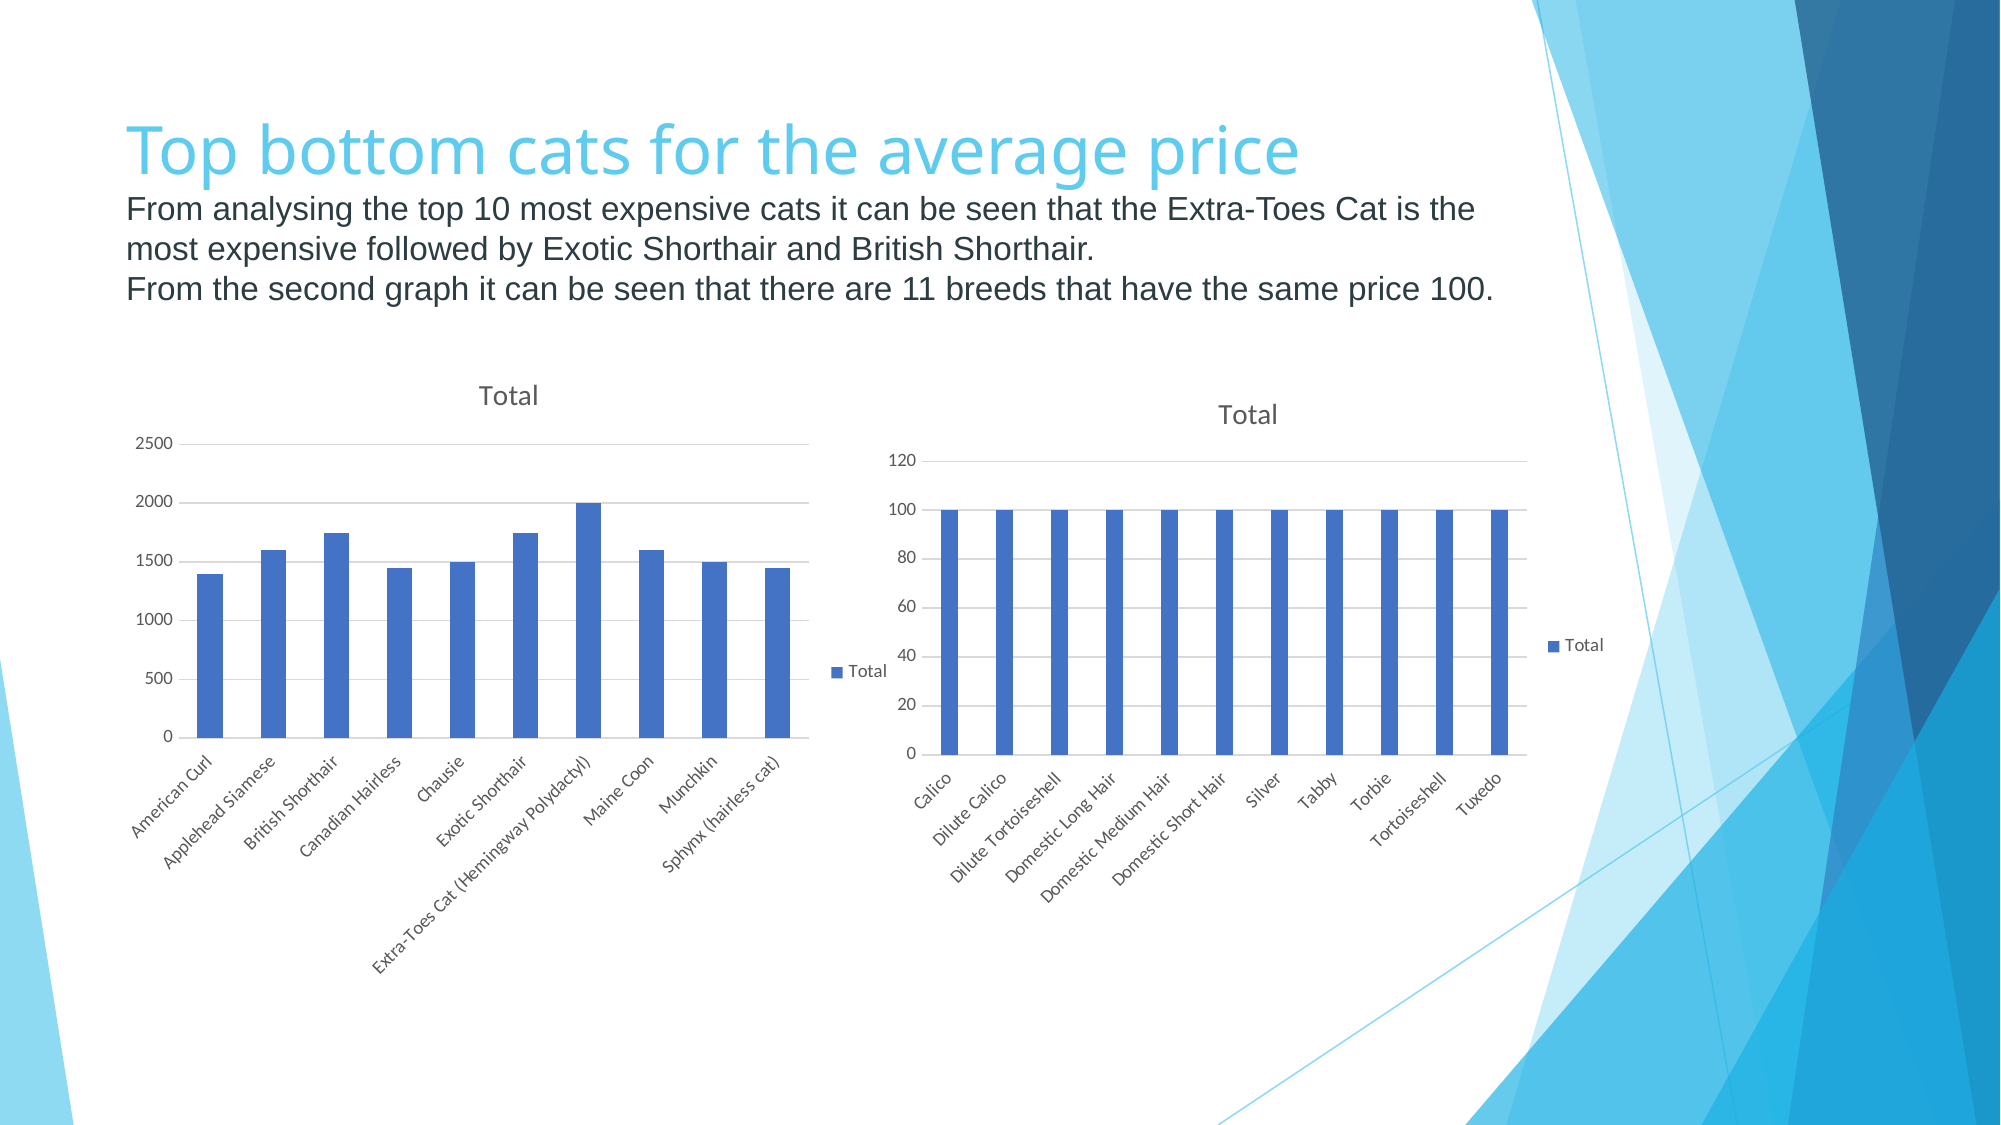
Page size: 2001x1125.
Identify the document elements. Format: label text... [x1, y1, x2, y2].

chart [111, 354, 1623, 992]
title Top bottom cats for the average price From analysing the top 10 most expensive cats it can be seen that the Extra-Toes Cat is the most expensive followed by Exotic Shorthair and British Shorthair. From the second graph it can be seen that there are 11 breeds that have the same price 100. [111, 99, 1522, 317]
